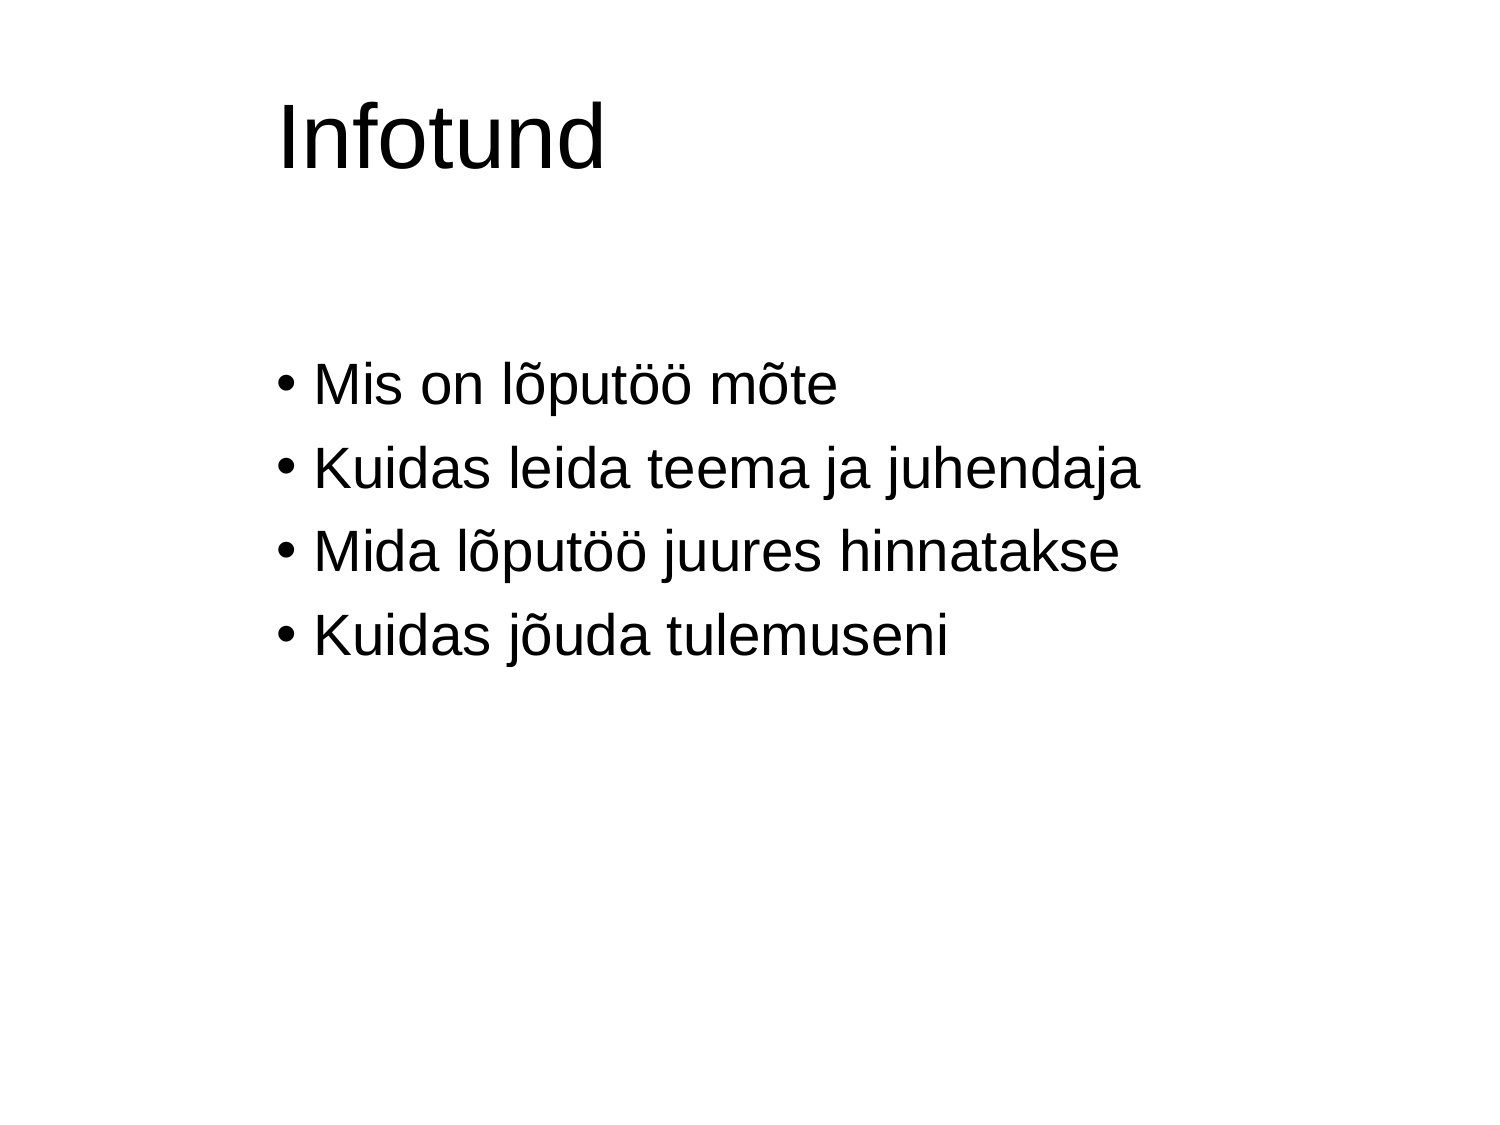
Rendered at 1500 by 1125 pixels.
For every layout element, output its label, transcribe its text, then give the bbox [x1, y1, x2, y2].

list Mis on lõputöö mõte Kuidas leida teema ja juhendaja Mida lõputöö juures hinnatakse Kuidas jõuda tulemuseni [276, 263, 1361, 1049]
title Infotund [276, 44, 1361, 233]
